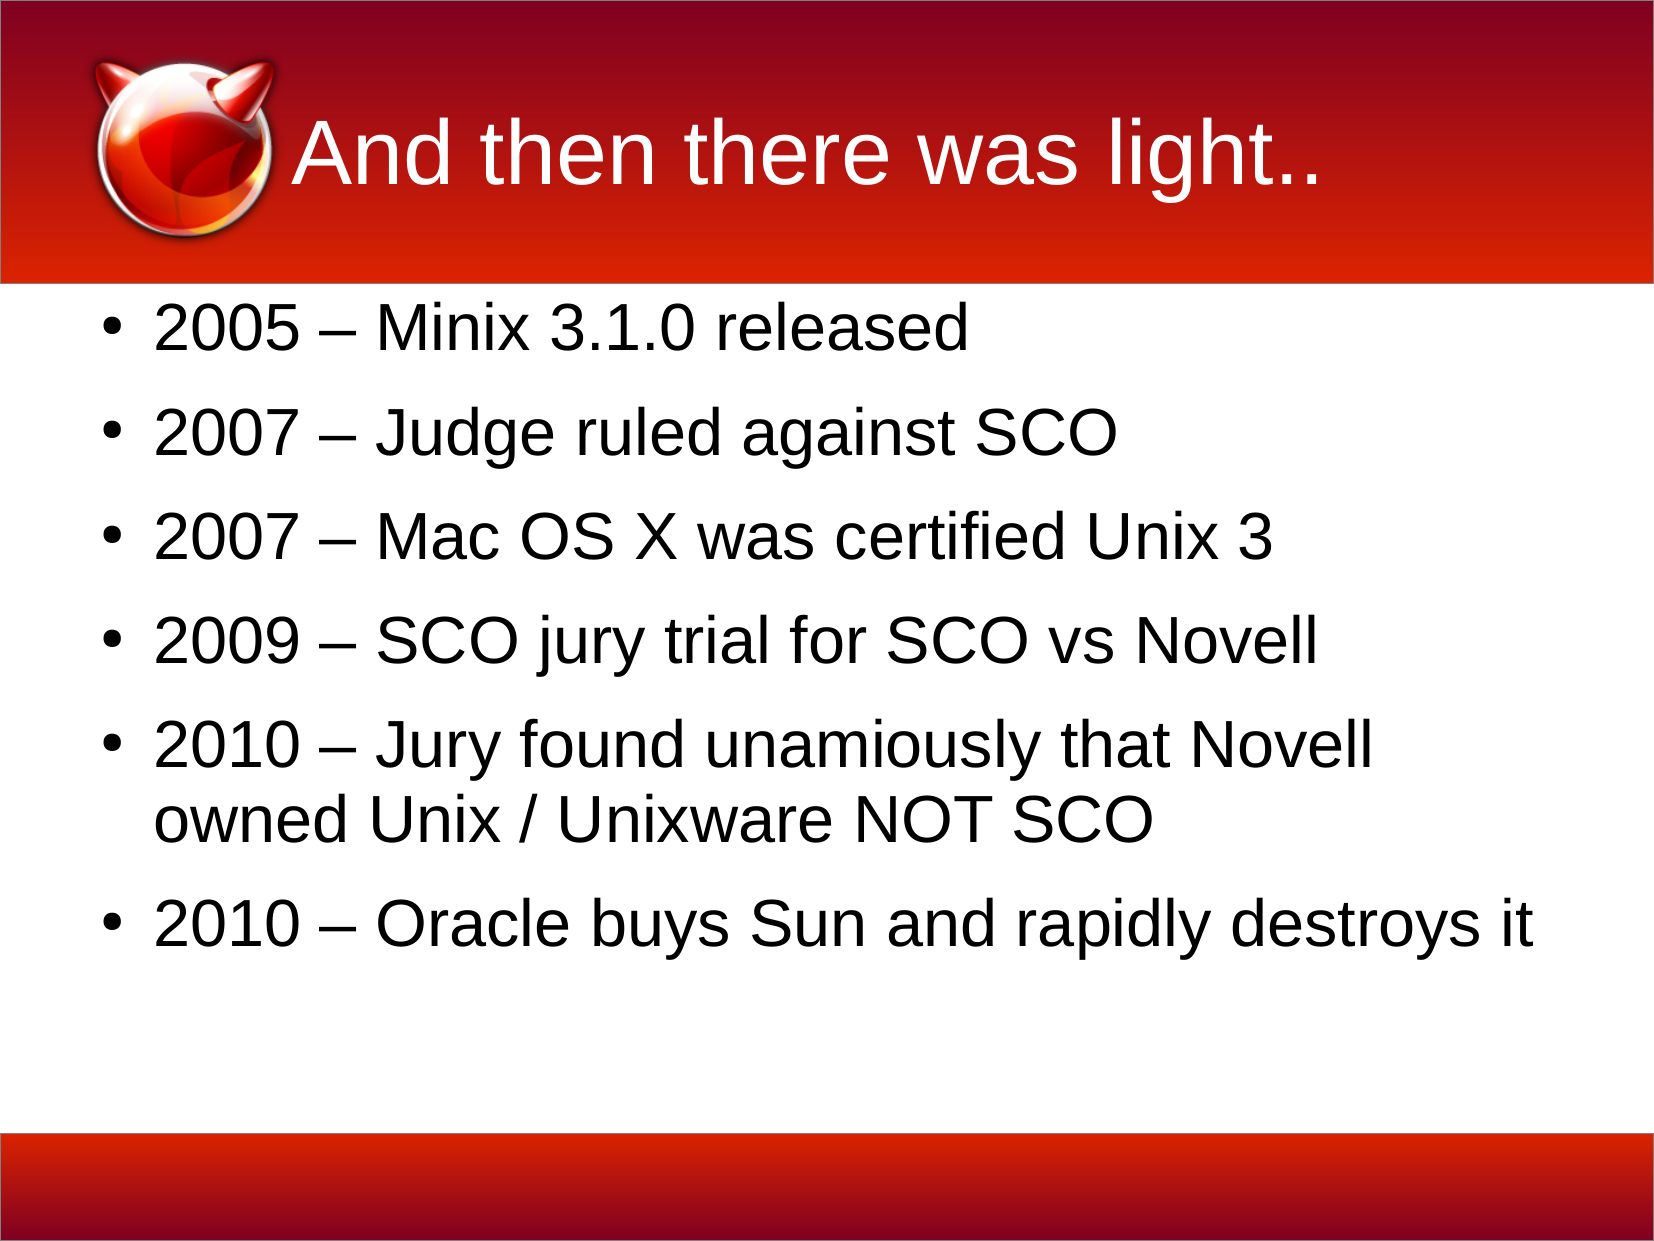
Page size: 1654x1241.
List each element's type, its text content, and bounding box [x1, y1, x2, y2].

title And then there was light.. [82, 49, 1536, 257]
list 2005 – Minix 3.1.0 released 2007 – Judge ruled against SCO 2007 – Mac OS X was certified Unix 3 2009 – SCO jury trial for SCO vs Novell 2010 – Jury found unamiously that Novell owned Unix / Unixware NOT SCO 2010 – Oracle buys Sun and rapidly destroys it [82, 290, 1538, 1010]
